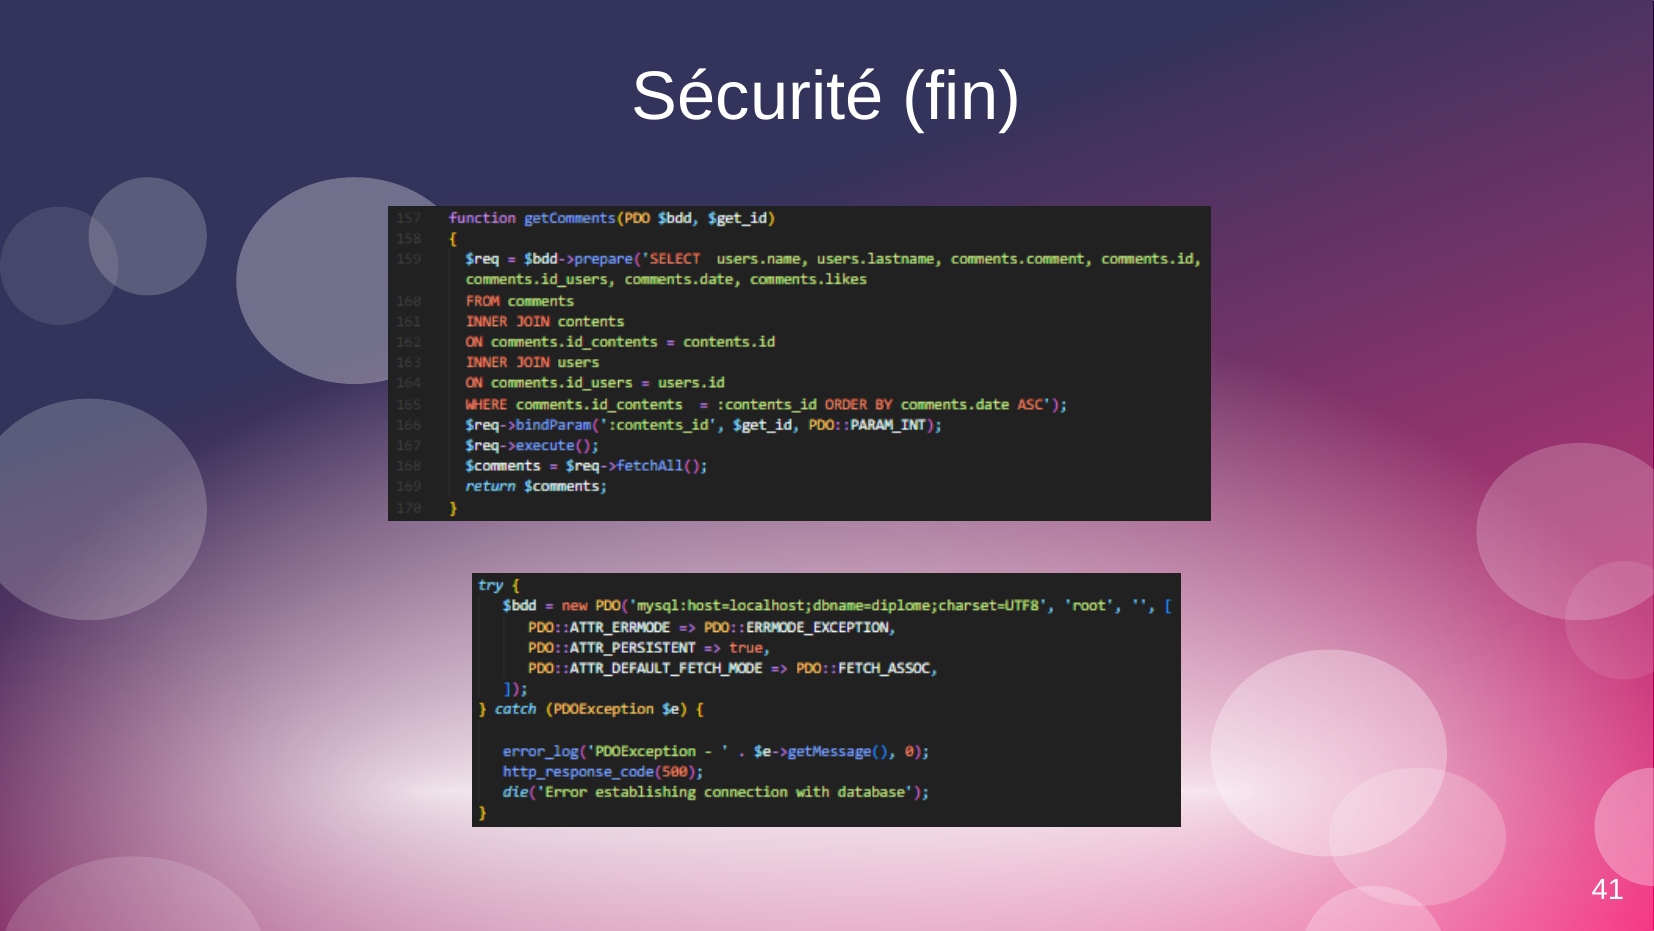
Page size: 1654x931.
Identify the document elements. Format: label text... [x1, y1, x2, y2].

picture [472, 573, 1181, 827]
title Sécurité (fin) [88, 14, 1565, 178]
picture [388, 206, 1211, 521]
